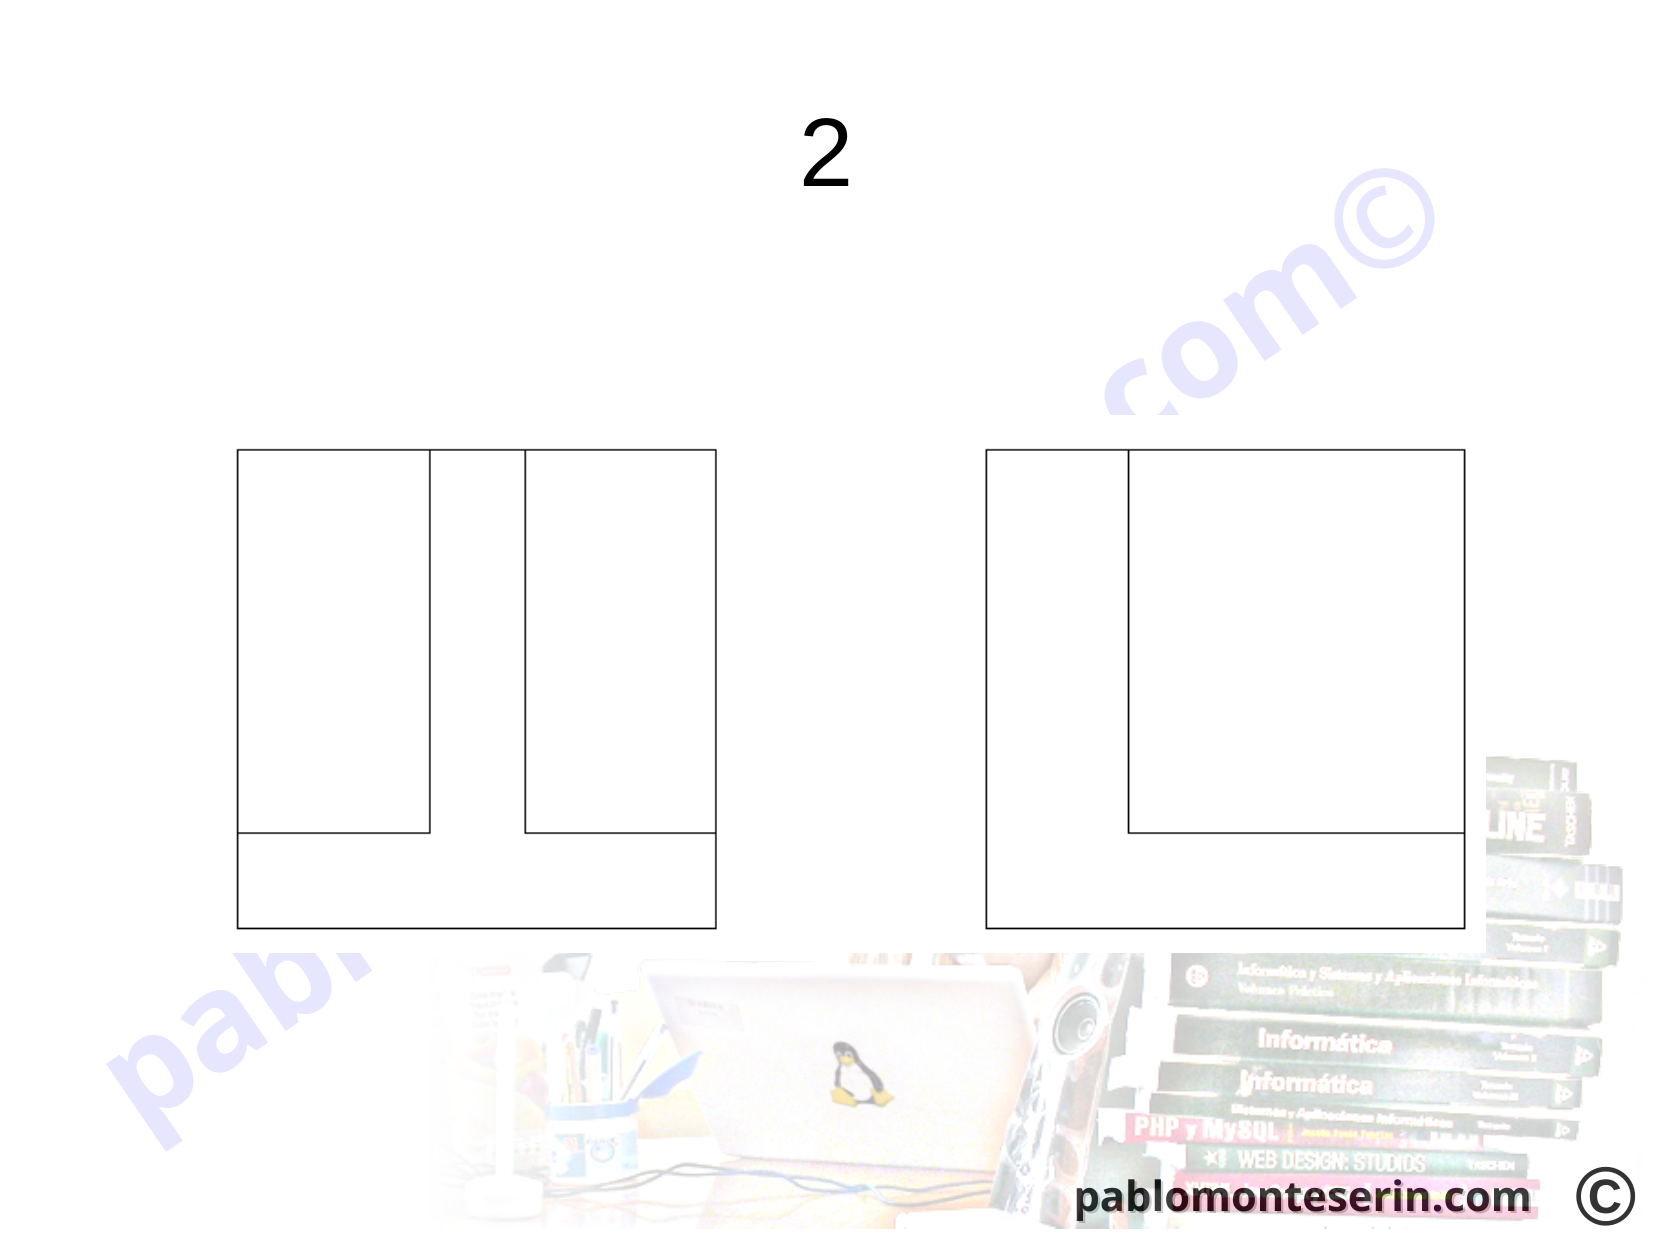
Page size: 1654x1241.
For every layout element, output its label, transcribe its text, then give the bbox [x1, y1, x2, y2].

title 2 [82, 49, 1571, 257]
picture [184, 415, 1654, 1229]
